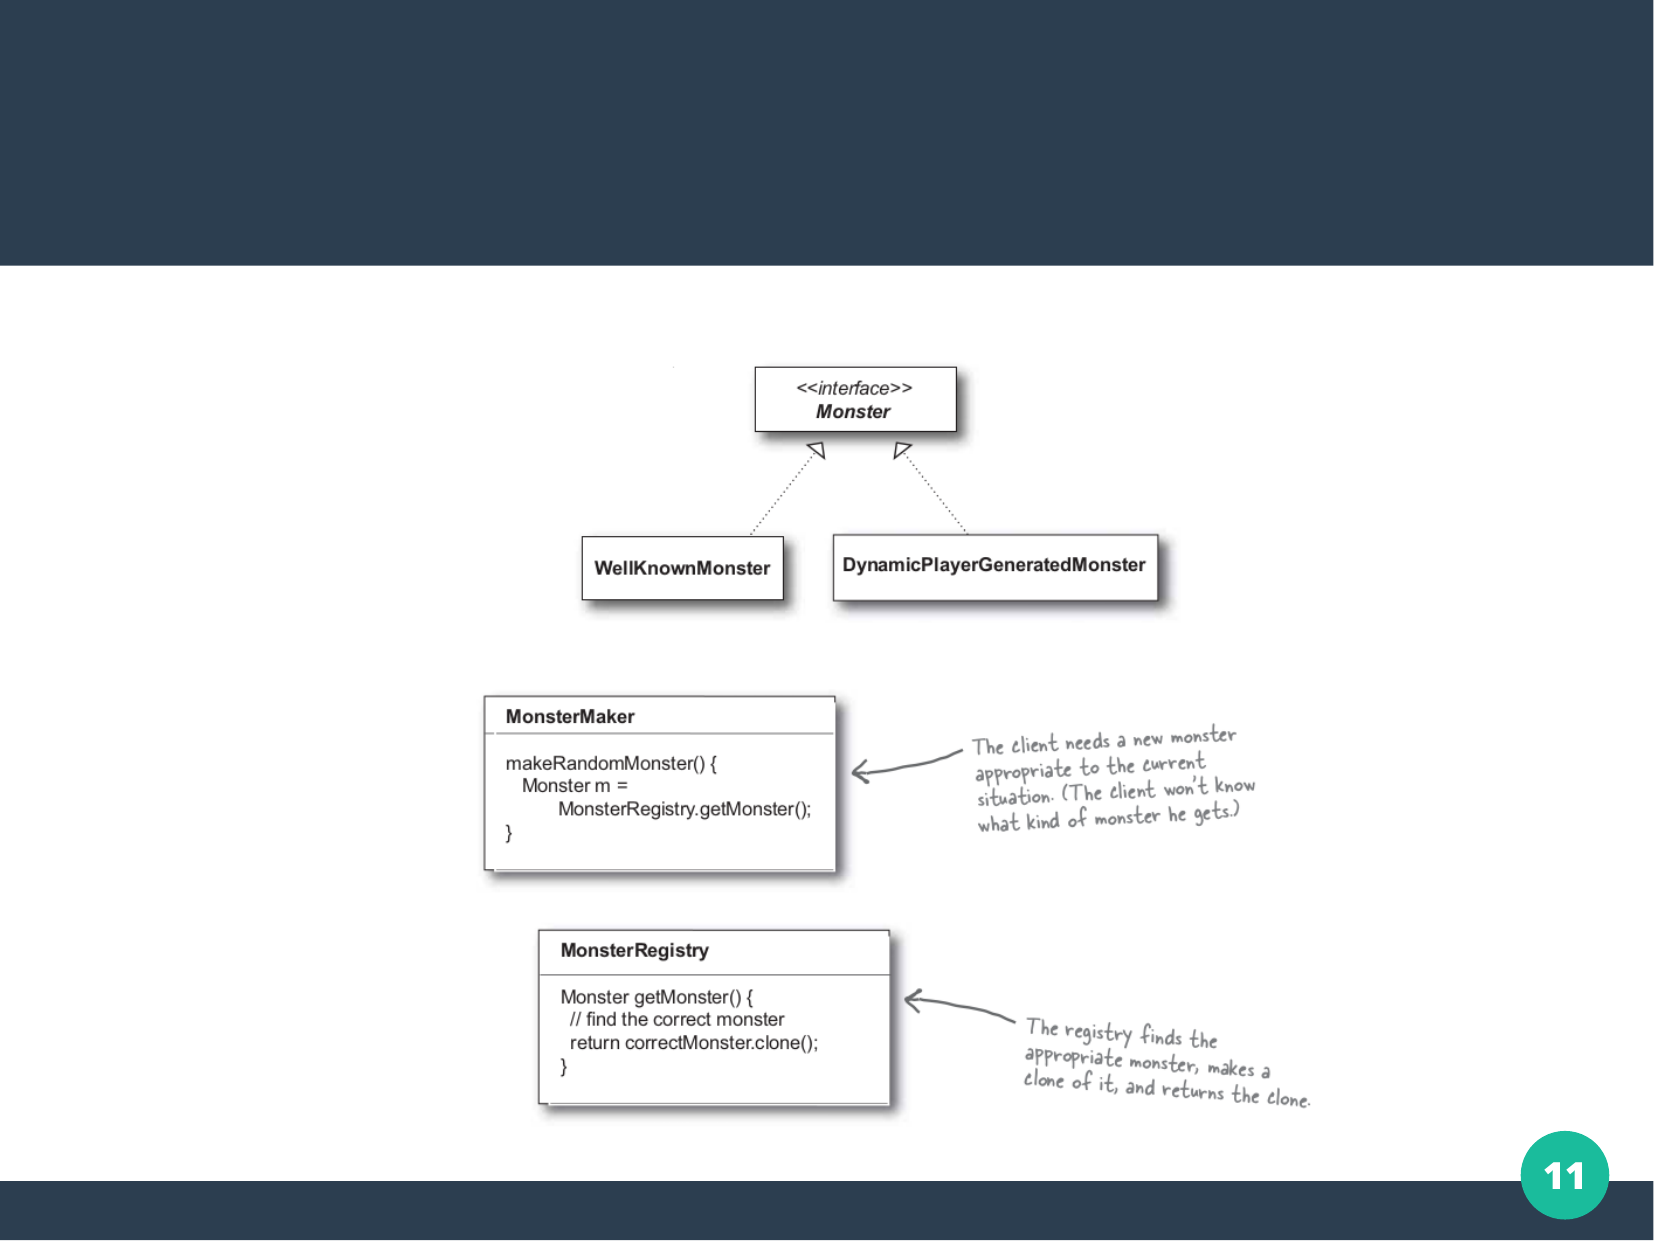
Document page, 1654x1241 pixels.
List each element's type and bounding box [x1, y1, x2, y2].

picture [314, 334, 1426, 1152]
